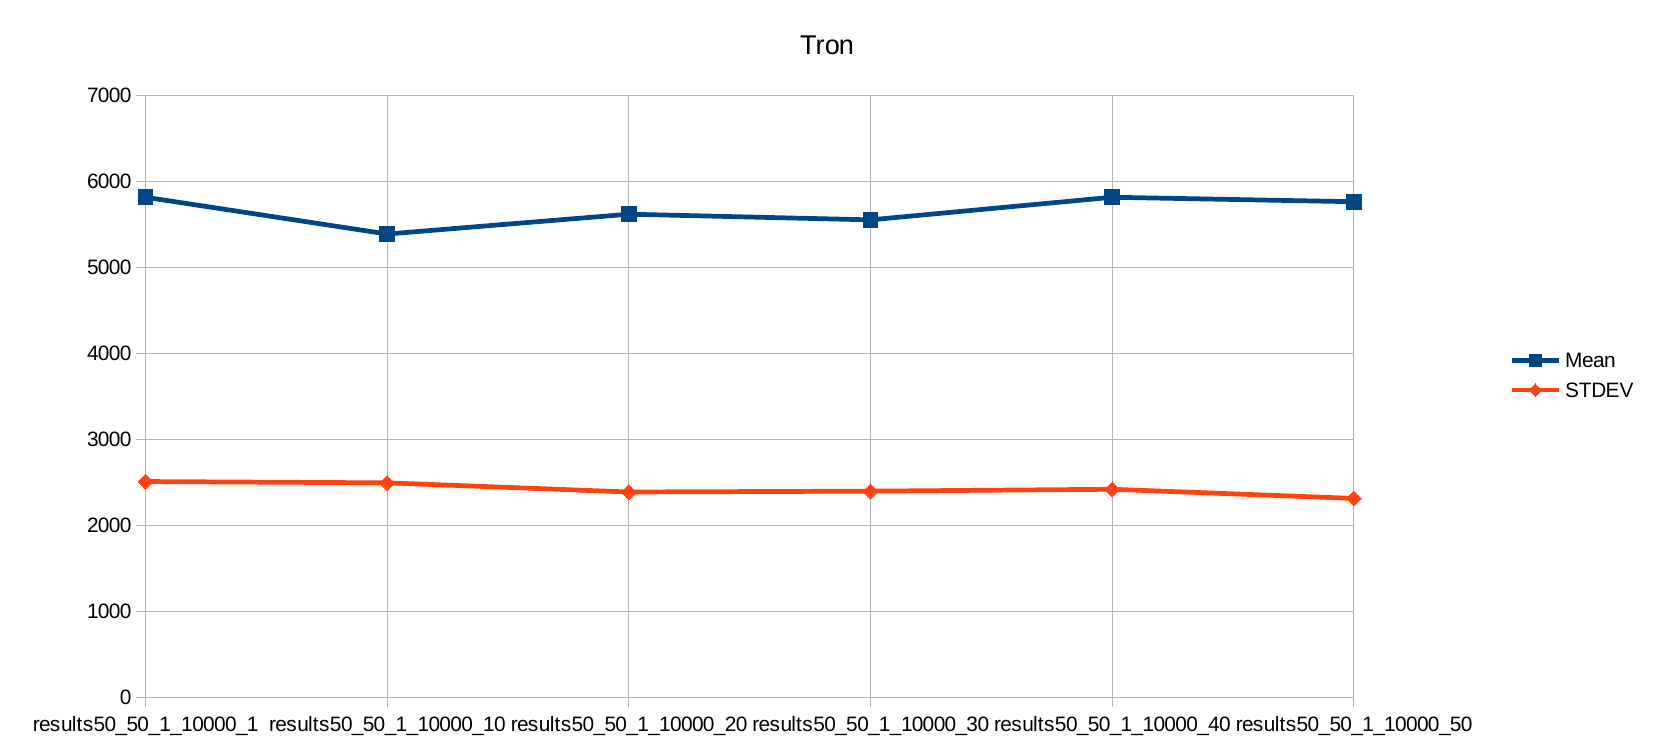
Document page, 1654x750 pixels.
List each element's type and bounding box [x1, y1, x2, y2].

chart [0, 0, 1653, 750]
